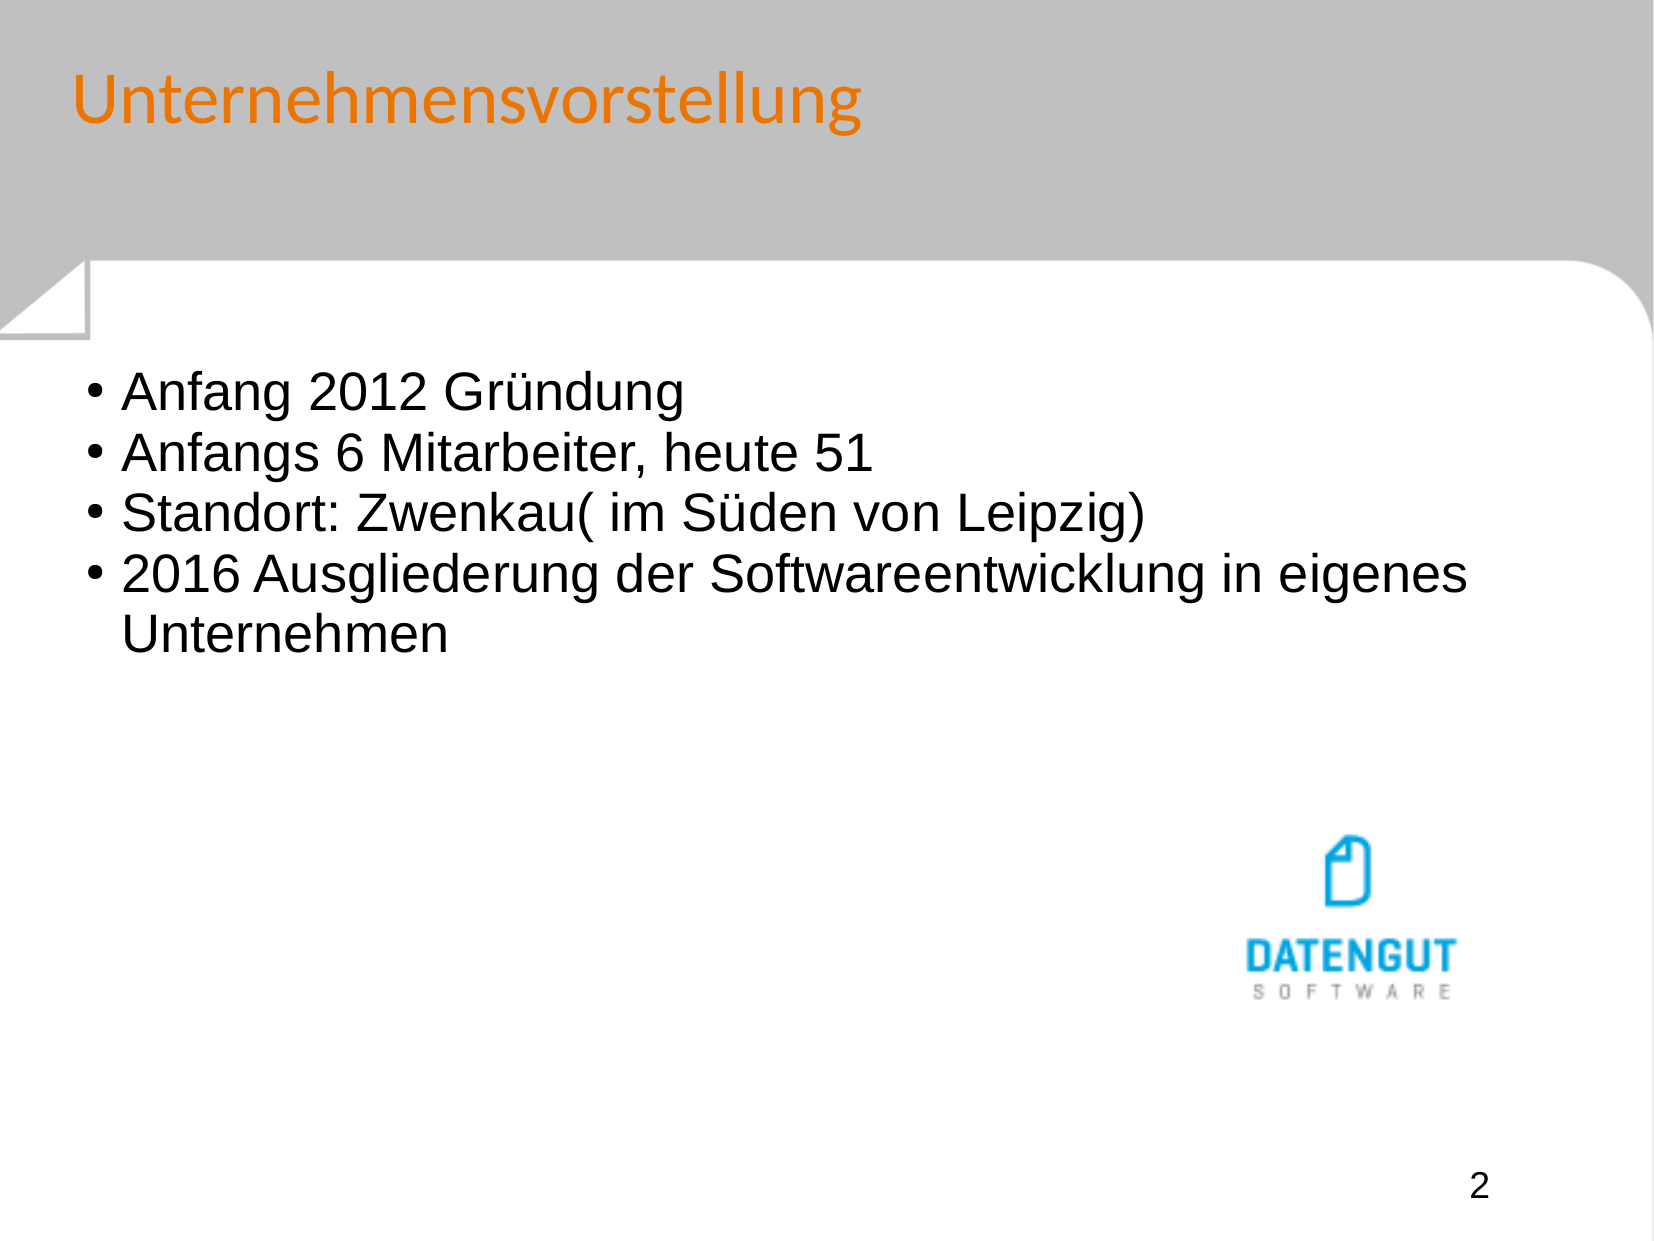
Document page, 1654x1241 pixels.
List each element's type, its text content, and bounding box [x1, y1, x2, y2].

picture [0, 0, 1654, 1241]
title Unternehmensvorstellung [71, 47, 1560, 162]
text_box <Foliennummer> [1454, 1157, 1654, 1228]
text_box Anfang 2012 Gründung Anfangs 6 Mitarbeiter, heute 51 Standort: Zwenkau( im Süden von Leipzig) 2016 Ausgliederung der Softwareentwicklung in eigenes Unternehmen [70, 354, 1619, 854]
